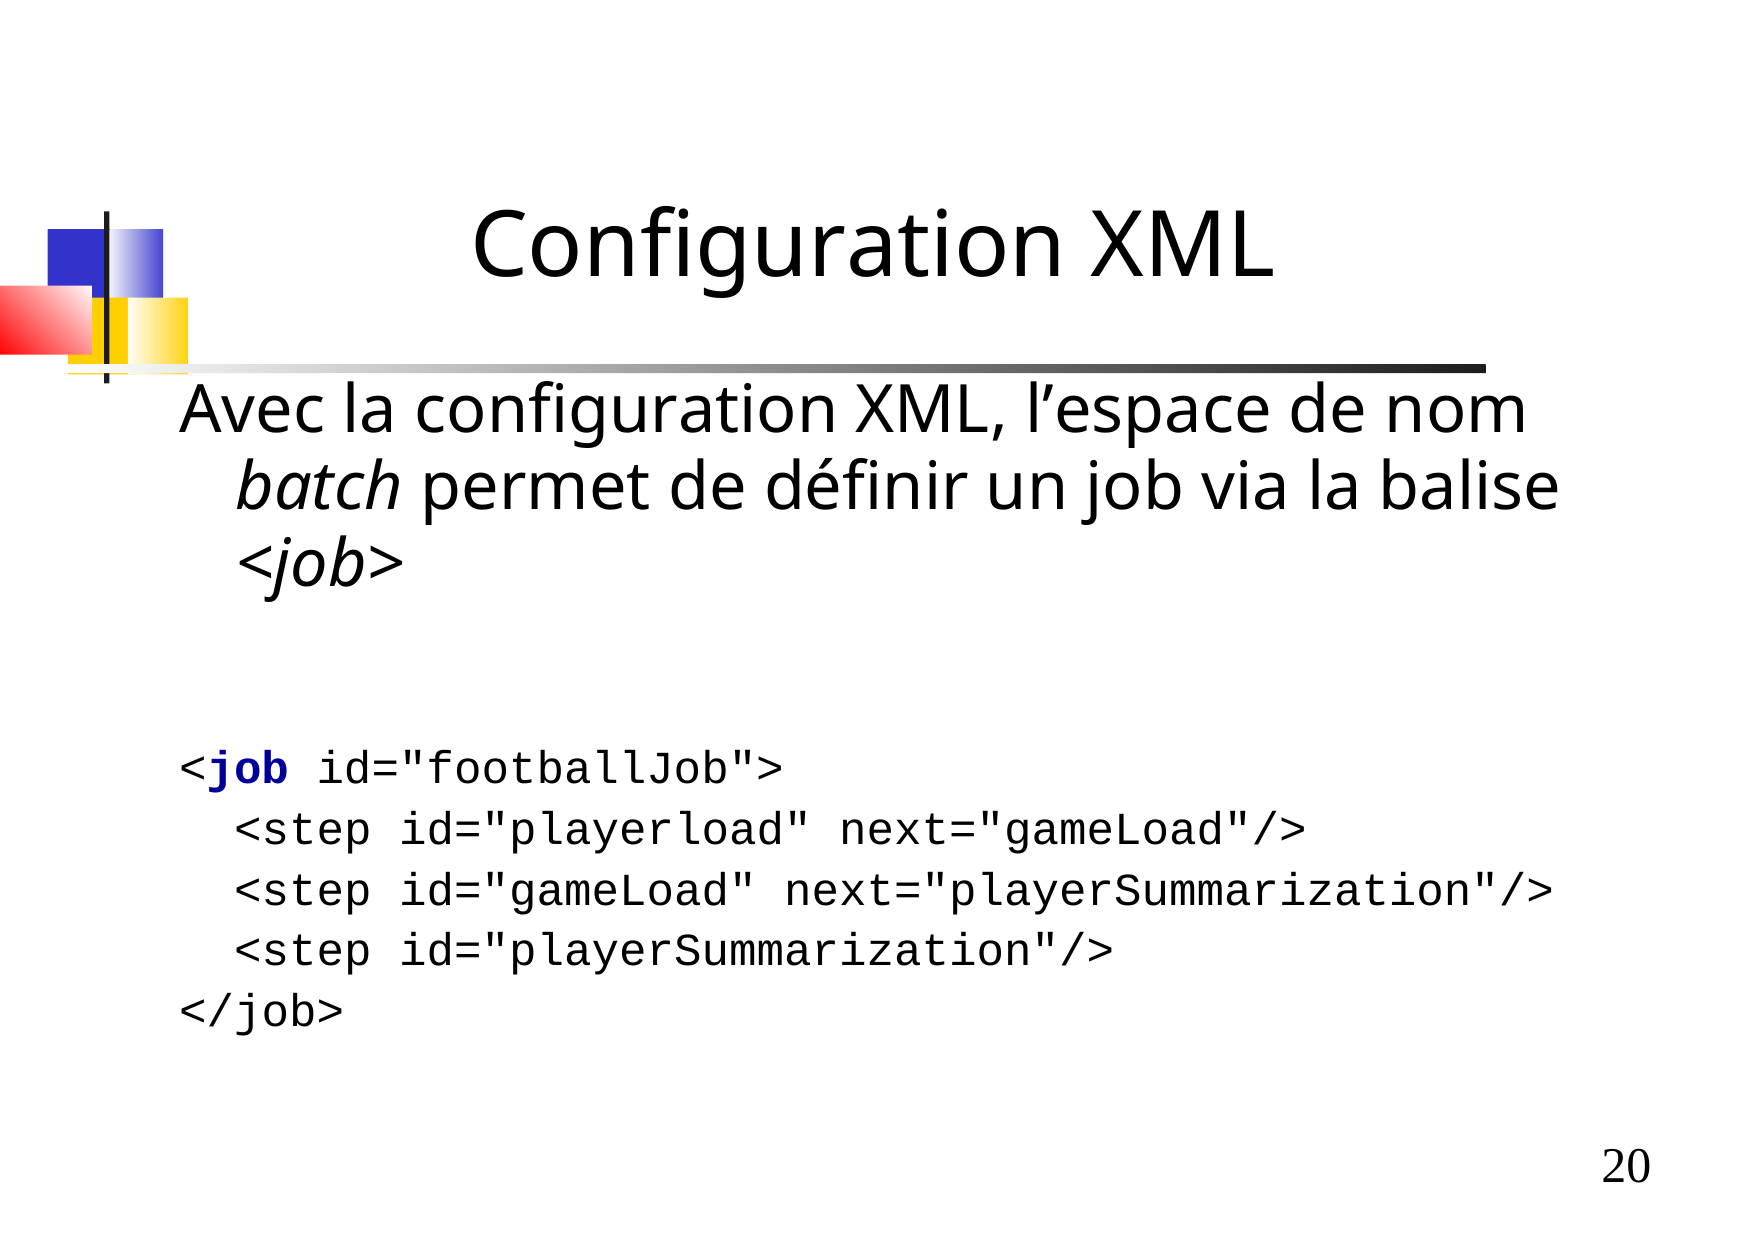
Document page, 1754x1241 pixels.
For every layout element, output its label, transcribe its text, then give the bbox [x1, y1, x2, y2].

list Avec la configuration XML, l’espace de nom batch permet de définir un job via la balise <job> <job id="footballJob"> <step id="playerload" next="gameLoad"/> <step id="gameLoad" next="playerSummarization"/> <step id="playerSummarization"/> </job> [179, 371, 1567, 1091]
title Configuration XML [179, 139, 1567, 351]
